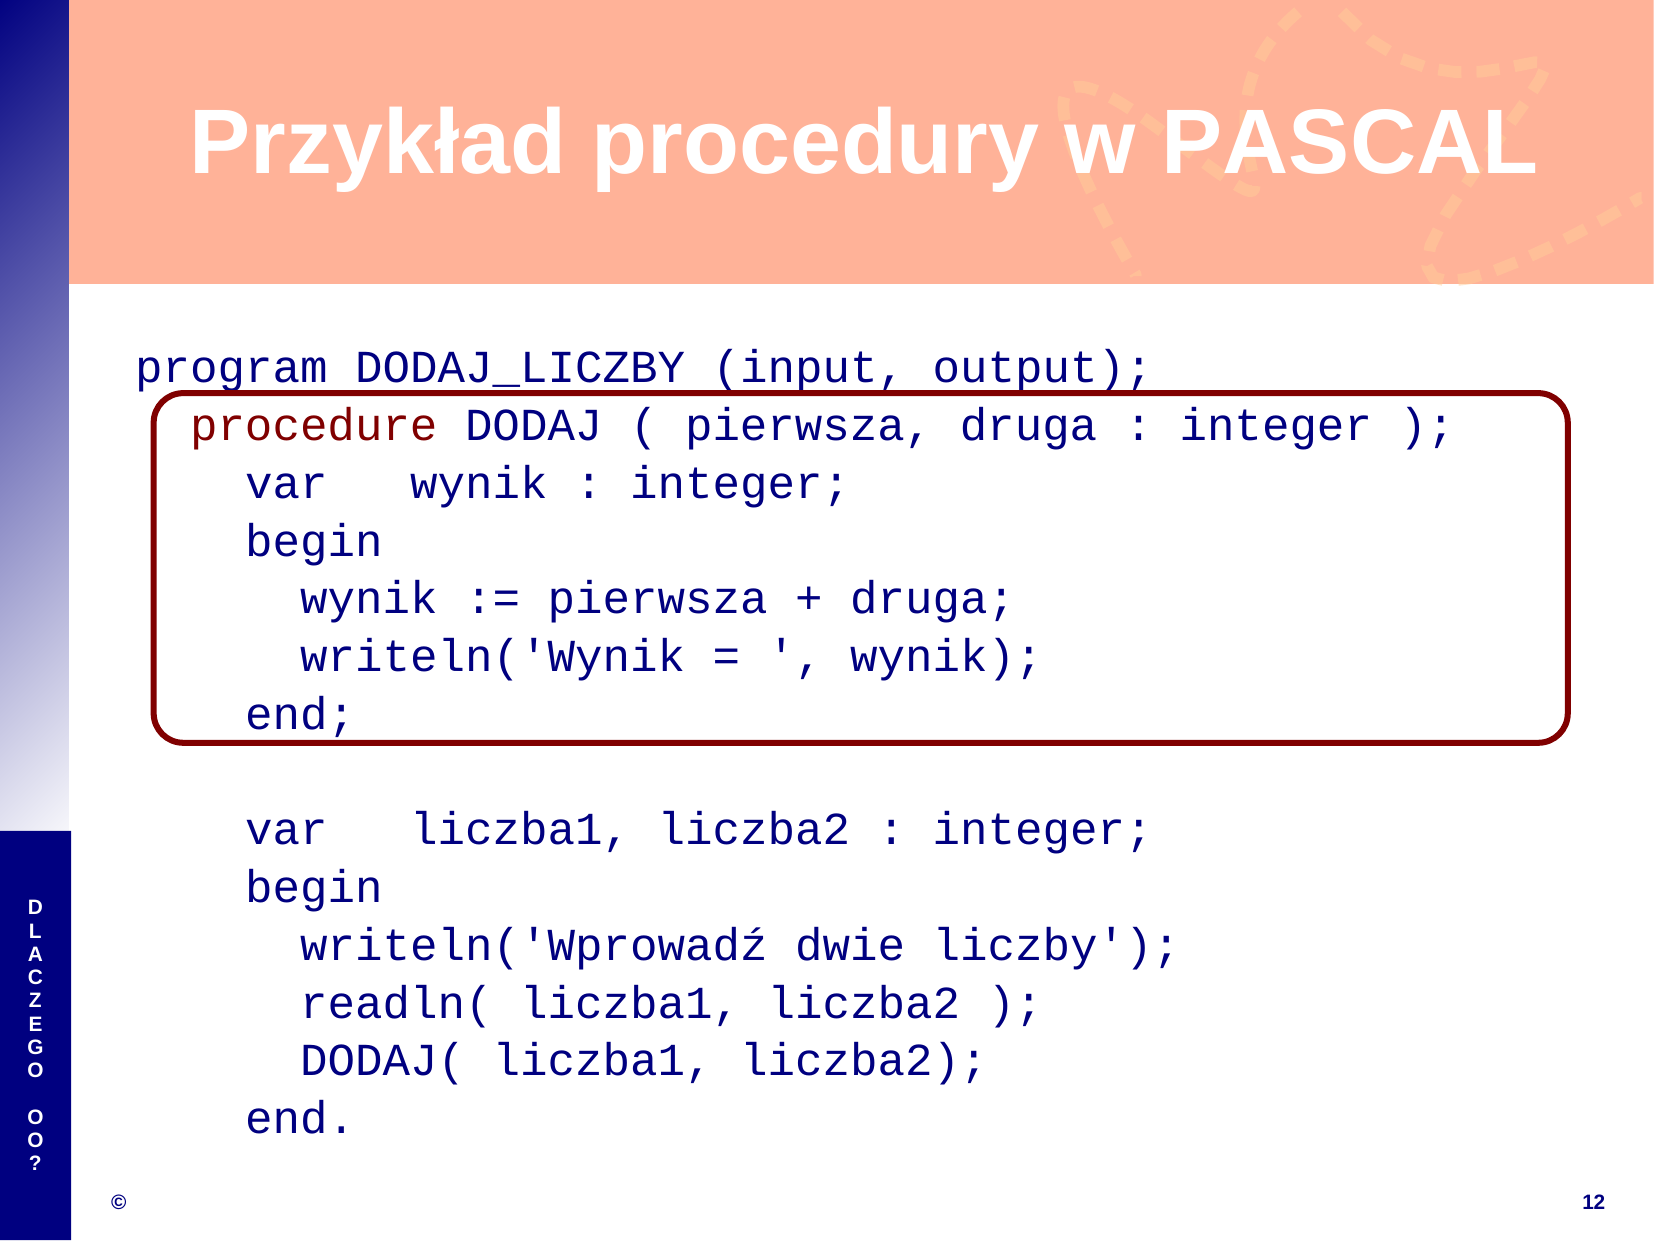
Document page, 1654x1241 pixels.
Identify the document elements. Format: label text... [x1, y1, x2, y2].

list program DODAJ_LICZBY (input, output); procedure DODAJ ( pierwsza, druga : integer ); var wynik : integer; begin wynik := pierwsza + druga; writeln('Wynik = ', wynik); end; var liczba1, liczba2 : integer; begin writeln('Wprowadź dwie liczby'); readln( liczba1, liczba2 ); DODAJ( liczba1, liczba2); end. [135, 344, 1581, 1148]
title Przykład procedury w PASCAL [113, 37, 1617, 246]
text_box D L A C Z E G O O O ? [0, 830, 71, 1241]
